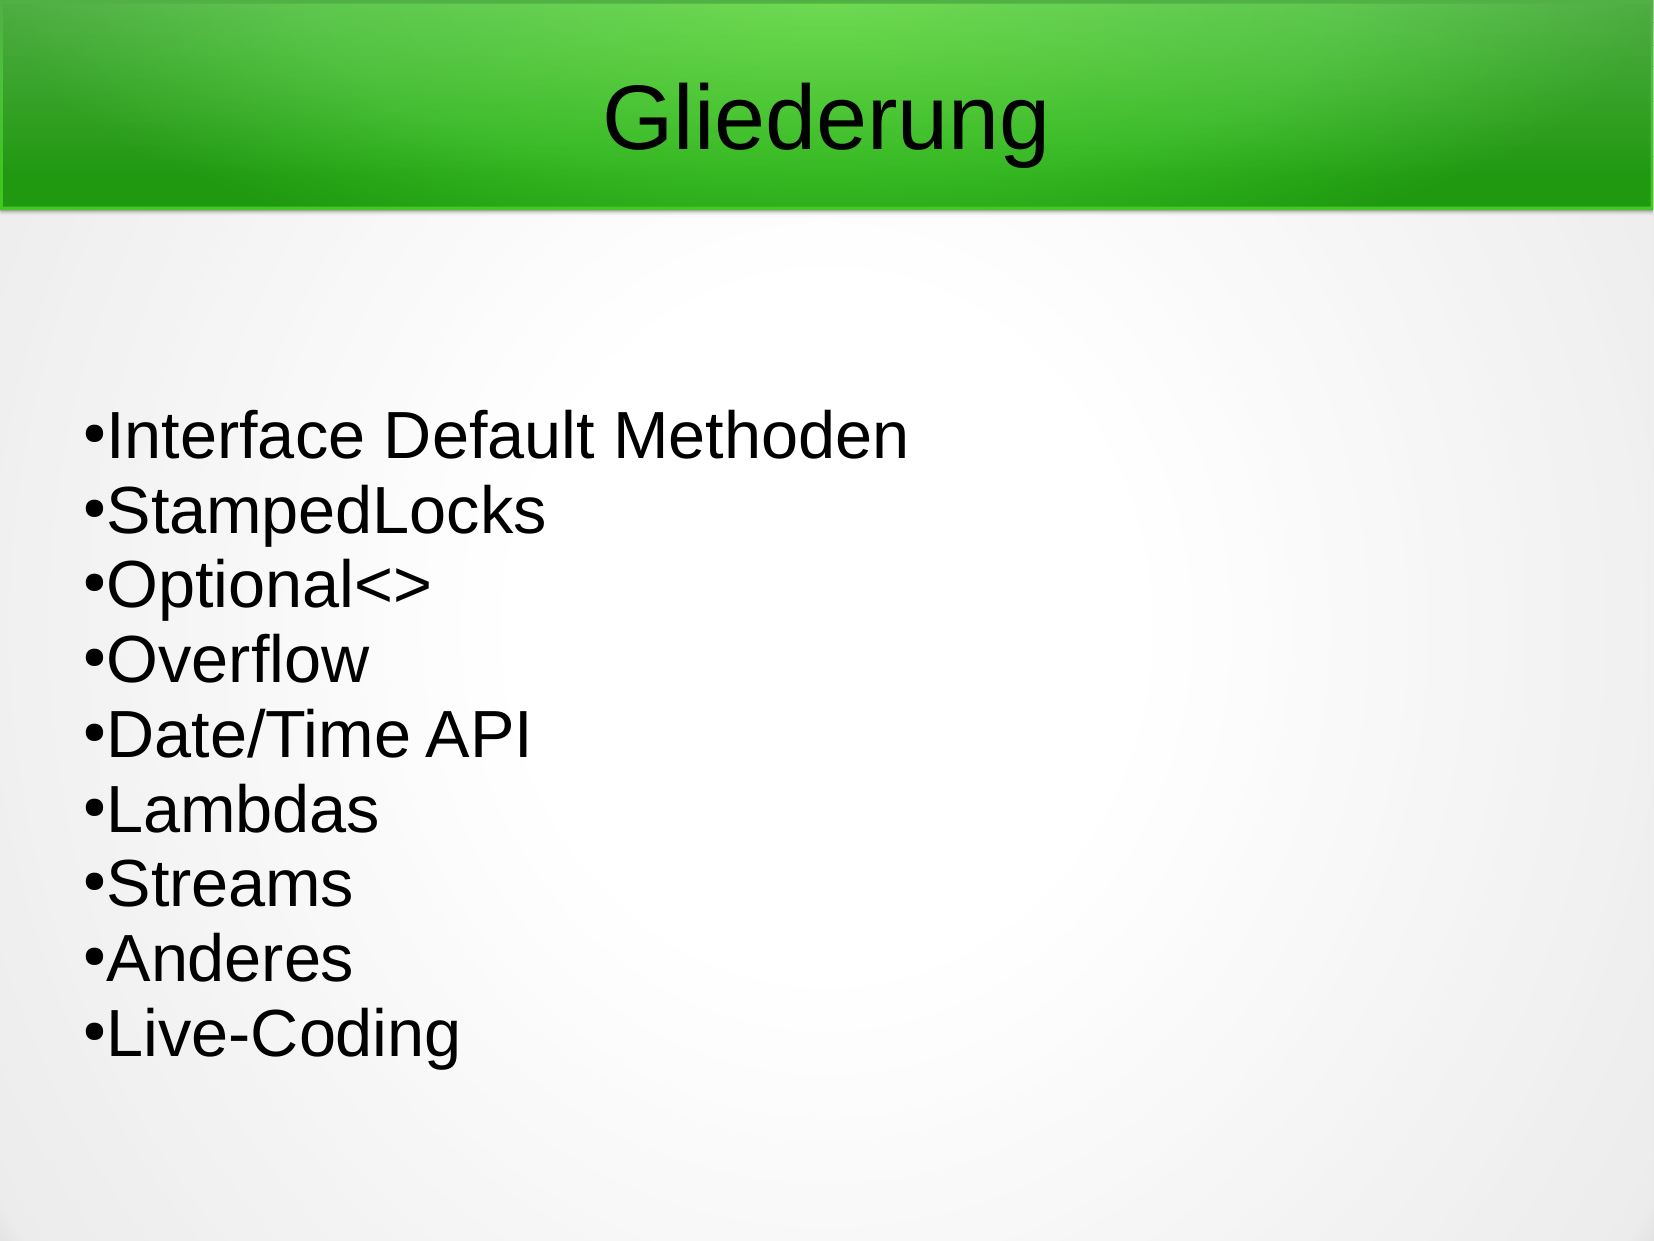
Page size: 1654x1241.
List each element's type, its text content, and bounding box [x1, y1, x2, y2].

subtitle Interface Default Methoden StampedLocks Optional<> Overflow Date/Time API Lambdas Streams Anderes Live-Coding [82, 299, 1571, 1170]
title Gliederung [82, 47, 1571, 189]
